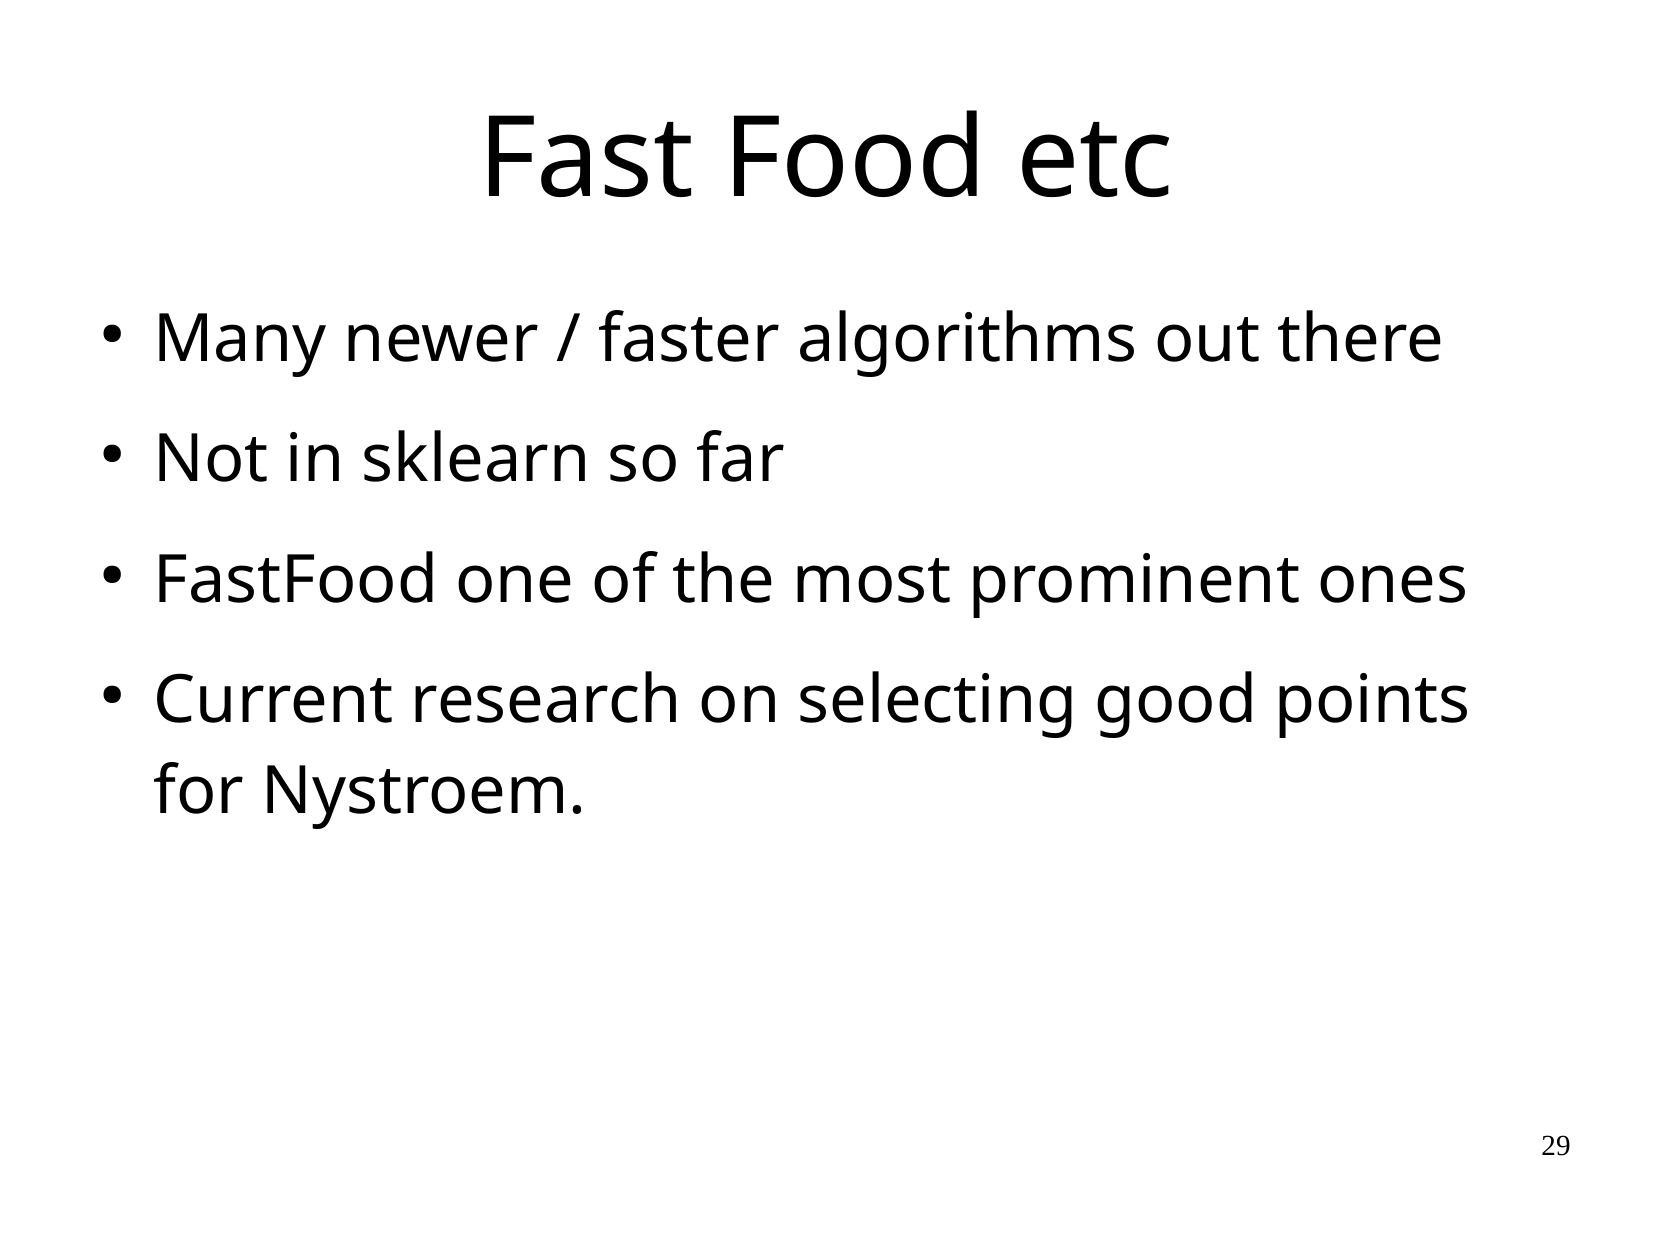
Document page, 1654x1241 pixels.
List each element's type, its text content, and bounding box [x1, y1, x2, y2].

list Many newer / faster algorithms out there Not in sklearn so far FastFood one of the most prominent ones Current research on selecting good points for Nystroem. [82, 290, 1571, 1010]
title Fast Food etc [82, 49, 1571, 257]
